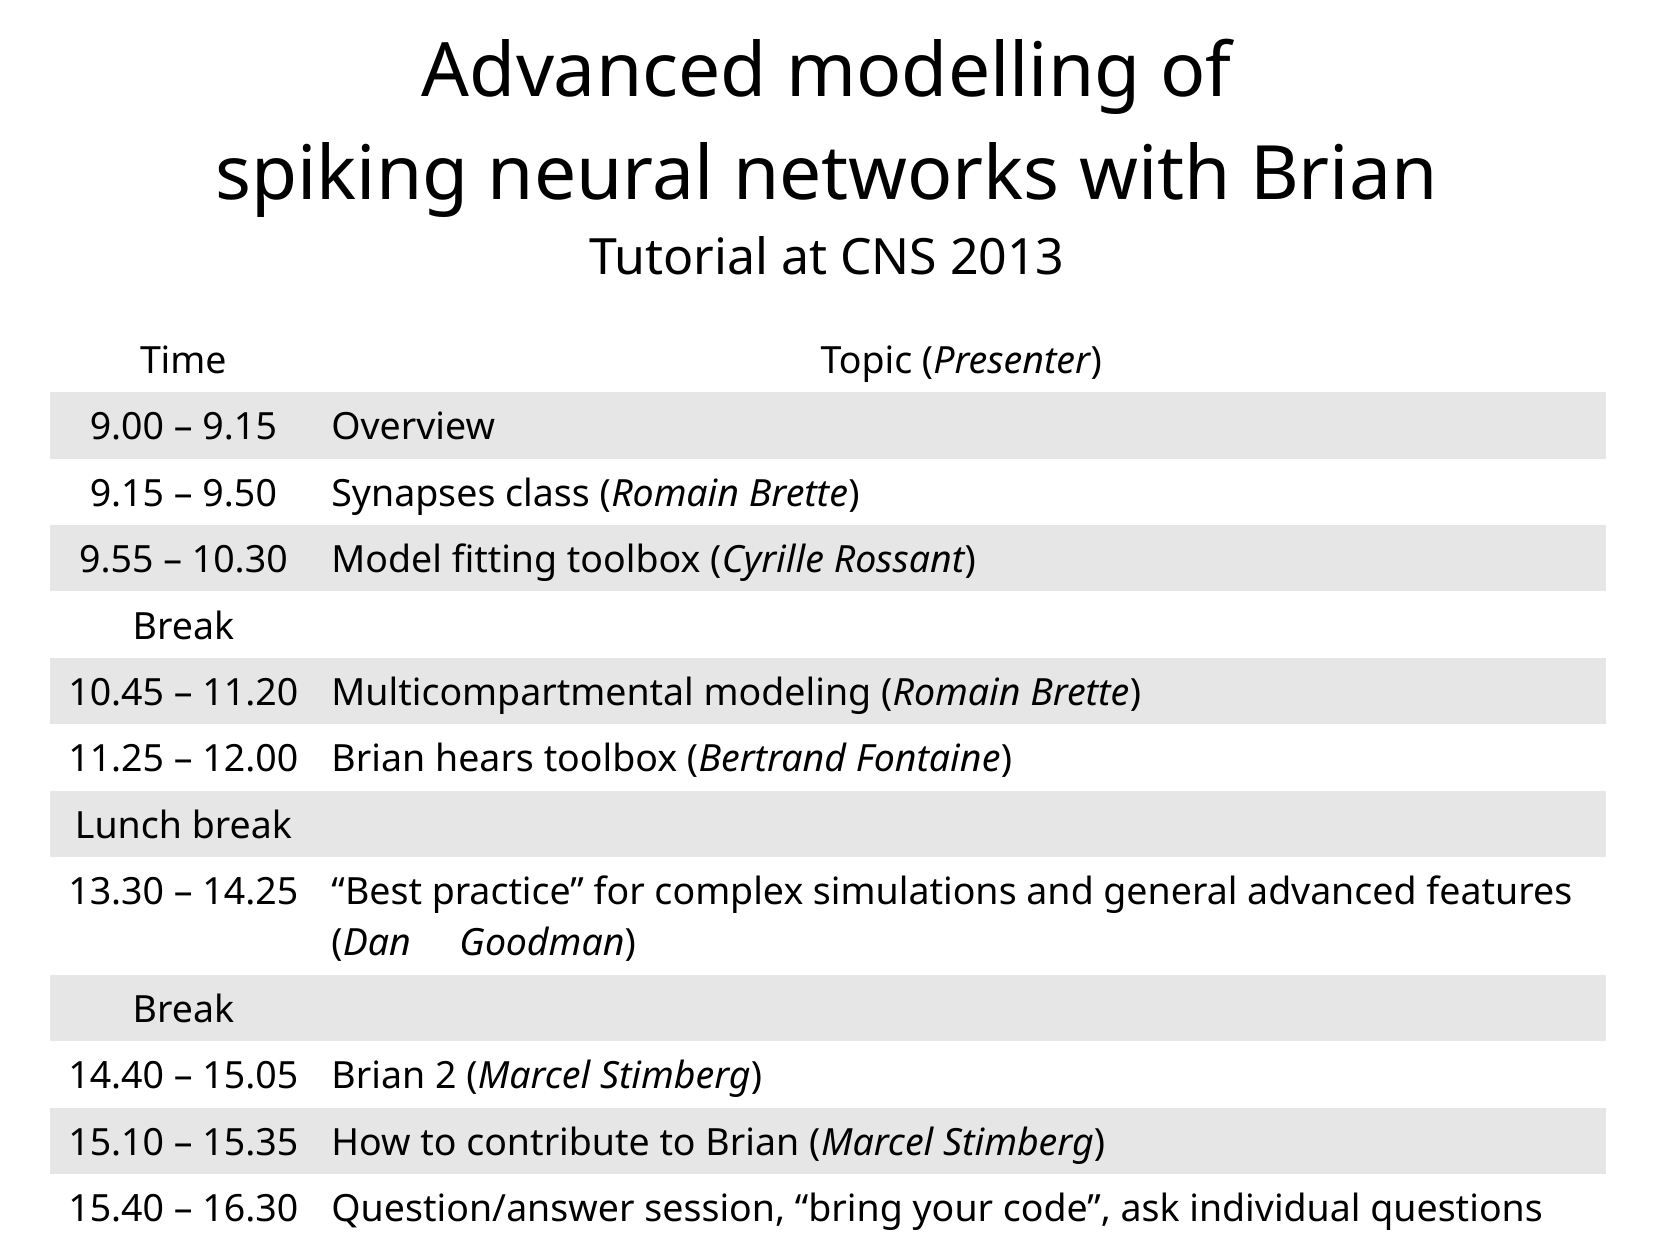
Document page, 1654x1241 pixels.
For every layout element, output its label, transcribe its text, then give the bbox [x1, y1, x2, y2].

table_cell 15.10 – 15.35 [50, 1108, 317, 1174]
table_cell How to contribute to Brian (Marcel Stimberg) [317, 1108, 1606, 1174]
table_cell Model fitting toolbox (Cyrille Rossant) [317, 525, 1606, 591]
table_header Topic (Presenter) [317, 326, 1606, 392]
title Advanced modelling of spiking neural networks with Brian Tutorial at CNS 2013 [82, 34, 1571, 272]
table_cell Synapses class (Romain Brette) [317, 459, 1606, 525]
table_cell 9.55 – 10.30 [50, 525, 317, 591]
table_cell [317, 975, 1606, 1041]
table_cell 14.40 – 15.05 [50, 1041, 317, 1108]
table_cell 10.45 – 11.20 [50, 658, 317, 724]
table_cell 15.40 – 16.30 [50, 1174, 317, 1240]
table_cell “Best practice” for complex simulations and general advanced features (Dan Goodman) [317, 857, 1606, 975]
table_cell Multicompartmental modeling (Romain Brette) [317, 658, 1606, 724]
table_cell Lunch break [50, 791, 317, 857]
table_cell Brian hears toolbox (Bertrand Fontaine) [317, 724, 1606, 791]
table_cell Question/answer session, “bring your code”, ask individual questions [317, 1174, 1606, 1240]
table_cell Break [50, 975, 317, 1041]
table_cell 13.30 – 14.25 [50, 857, 317, 975]
table_header Time [50, 326, 317, 392]
table_cell 9.00 – 9.15 [50, 392, 317, 459]
table_cell [317, 791, 1606, 857]
table_cell [317, 591, 1606, 658]
table_cell Break [50, 591, 317, 658]
table_cell Brian 2 (Marcel Stimberg) [317, 1041, 1606, 1108]
table_cell 11.25 – 12.00 [50, 724, 317, 791]
table_cell Overview [317, 392, 1606, 459]
table_cell 9.15 – 9.50 [50, 459, 317, 525]
